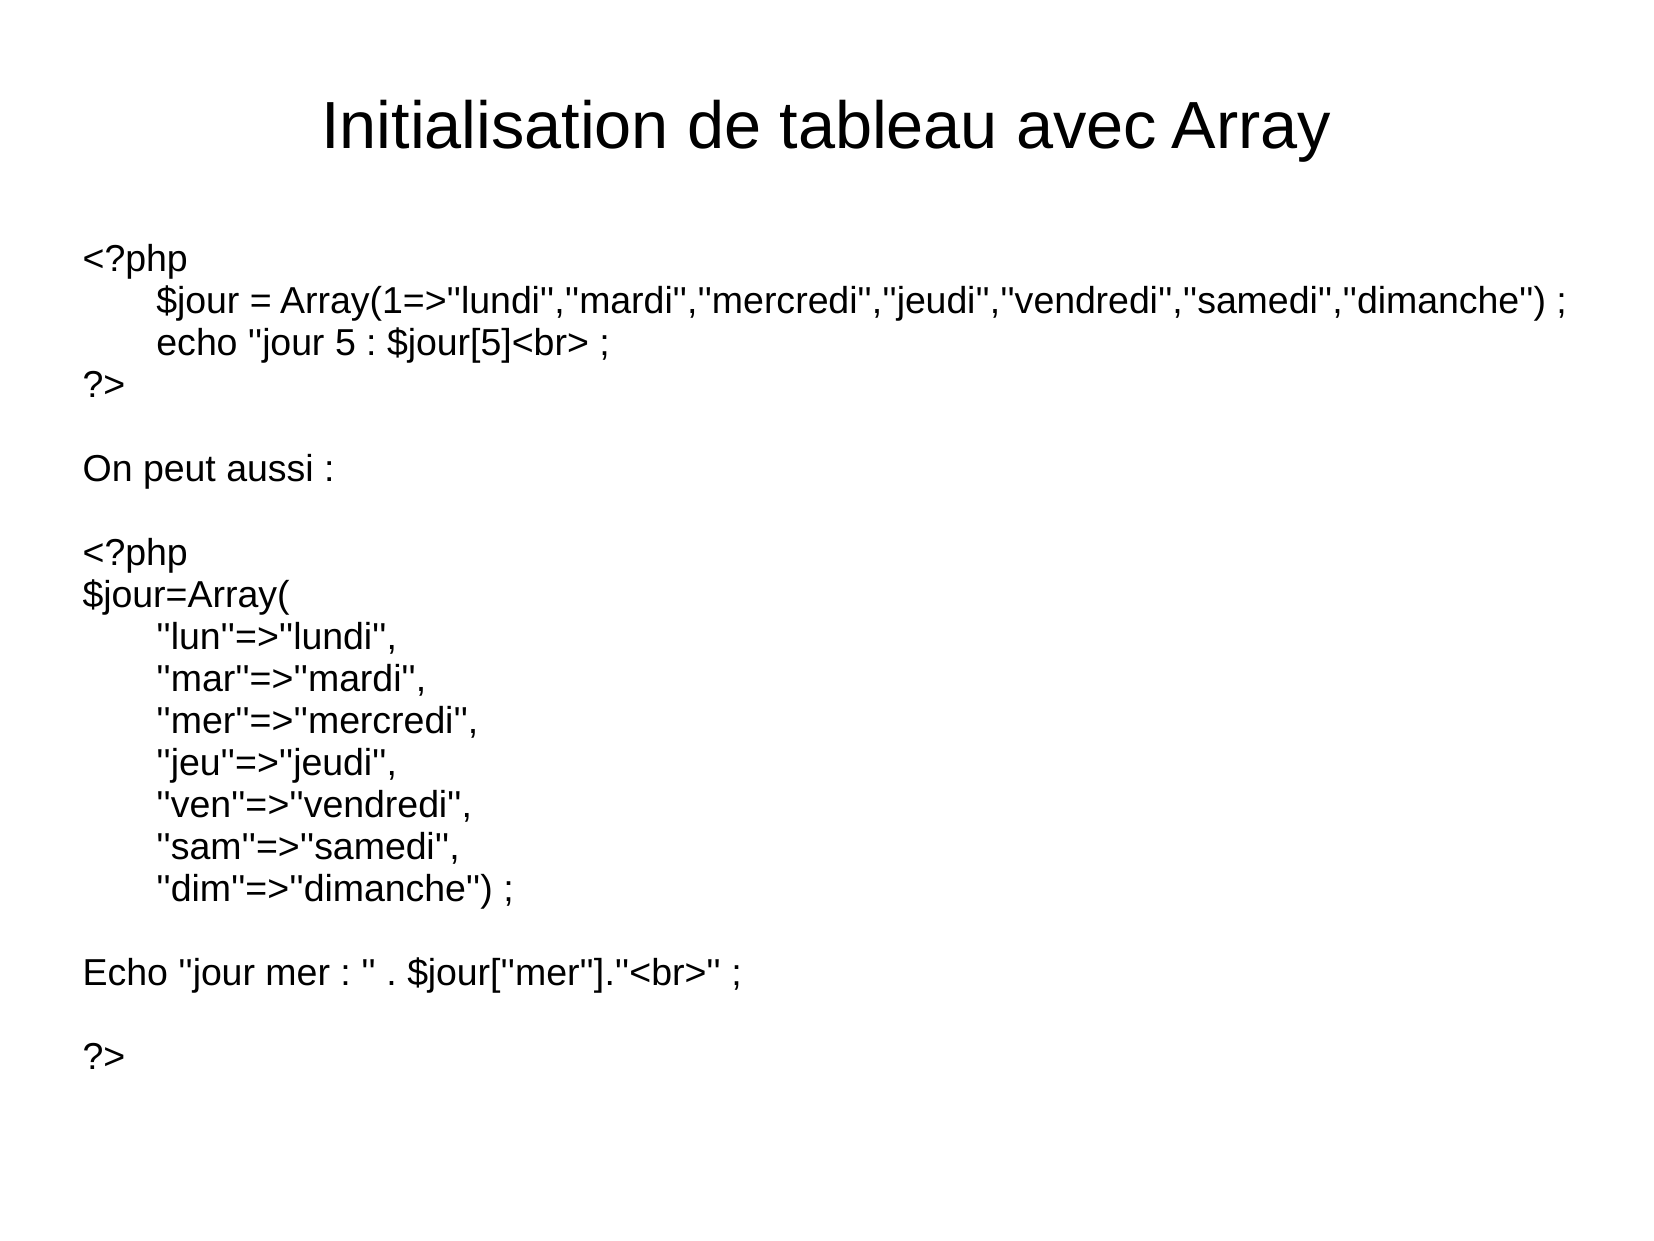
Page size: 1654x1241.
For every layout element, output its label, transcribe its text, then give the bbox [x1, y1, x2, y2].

subtitle Initialisation de tableau avec Array <?php $jour = Array(1=>''lundi'',''mardi'',''mercredi'',''jeudi'',''vendredi'',''samedi'',''dimanche'') ; echo ''jour 5 : $jour[5]<br> ; ?> On peut aussi : <?php $jour=Array( ''lun''=>''lundi'', ''mar''=>''mardi'', ''mer''=>''mercredi'', ''jeu''=>''jeudi'', ''ven''=>''vendredi'', ''sam''=>''samedi'', ''dim''=>''dimanche'') ; Echo ''jour mer : '' . $jour[''mer''].''<br>'' ; ?> [82, 35, 1571, 1205]
